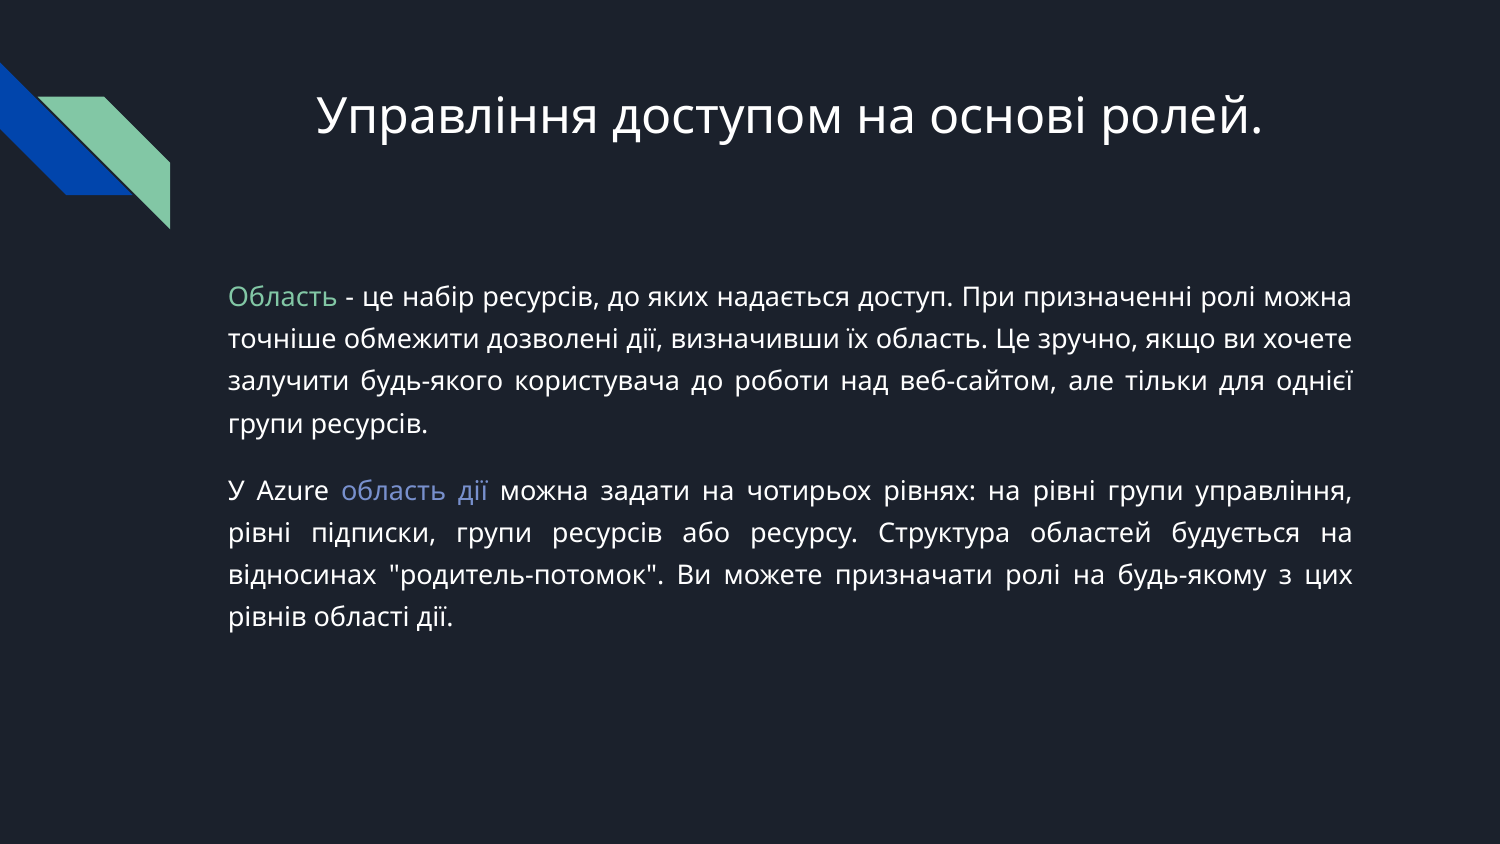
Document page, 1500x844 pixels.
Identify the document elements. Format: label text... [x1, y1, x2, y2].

list Область - це набір ресурсів, до яких надається доступ. При призначенні ролі можна точніше обмежити дозволені дії, визначивши їх область. Це зручно, якщо ви хочете залучити будь-якого користувача до роботи над веб-сайтом, але тільки для однієї групи ресурсів. У Azure область дії можна задати на чотирьох рівнях: на рівні групи управління, рівні підписки, групи ресурсів або ресурсу. Структура областей будується на відносинах "родитель-потомок". Ви можете призначати ролі на будь-якому з цих рівнів області дії. [212, 257, 1368, 735]
title Управління доступом на основі ролей. [212, 64, 1368, 215]
